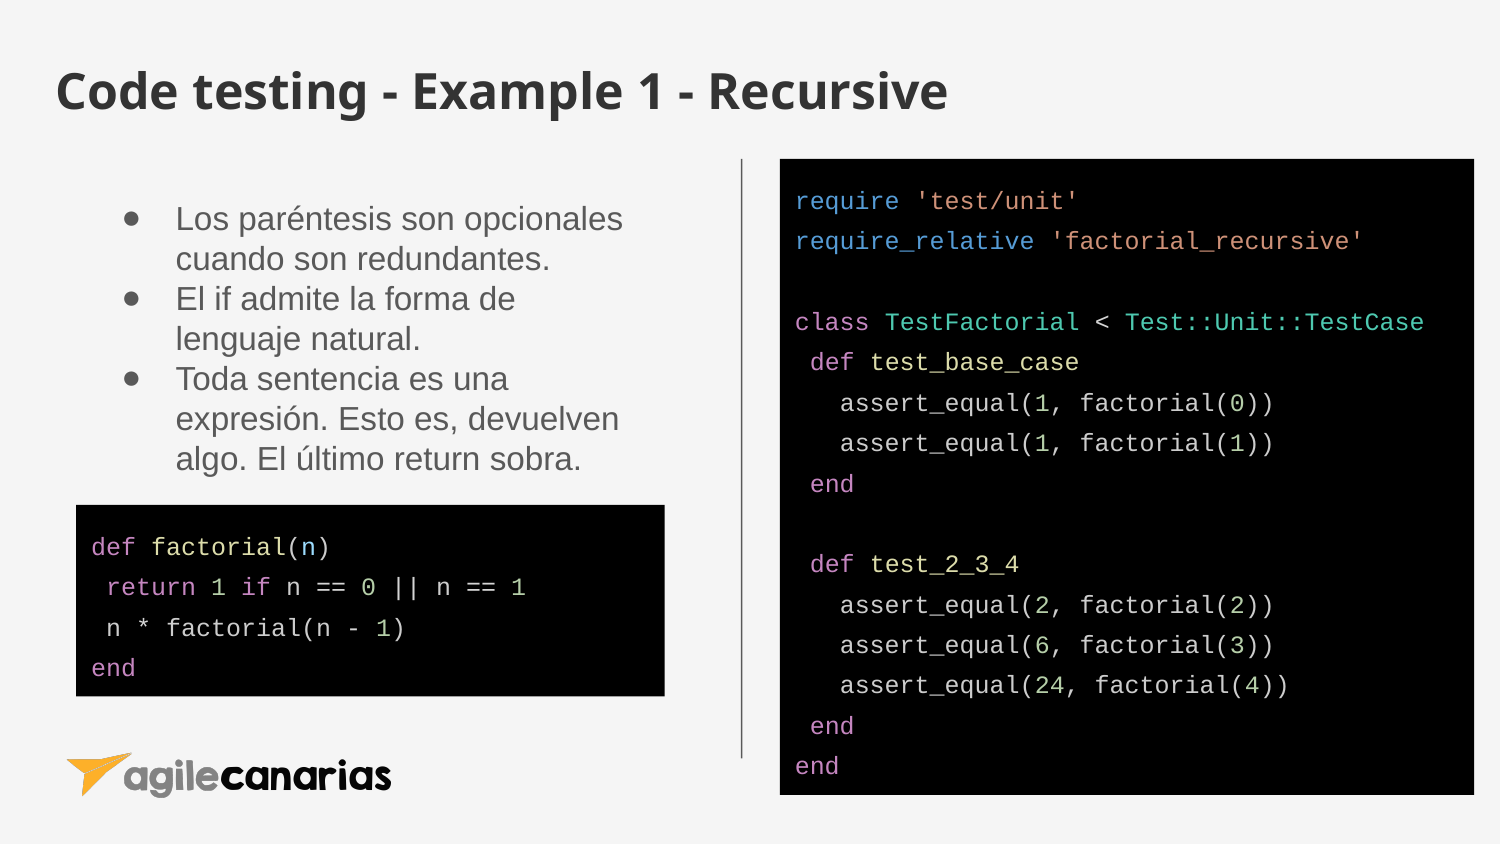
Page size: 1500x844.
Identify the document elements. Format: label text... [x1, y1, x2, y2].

picture [55, 741, 401, 810]
text_box Code testing - Example 1 - Recursive [55, 59, 1373, 132]
text_box require 'test/unit' require_relative 'factorial_recursive' class TestFactorial < Test::Unit::TestCase def test_base_case assert_equal(1, factorial(0)) assert_equal(1, factorial(1)) end def test_2_3_4 assert_equal(2, factorial(2)) assert_equal(6, factorial(3)) assert_equal(24, factorial(4)) end end [779, 158, 1475, 795]
text_box def factorial(n) return 1 if n == 0 || n == 1 n * factorial(n - 1) end [76, 504, 665, 697]
text_box Los paréntesis son opcionales cuando son redundantes. El if admite la forma de lenguaje natural. Toda sentencia es una expresión. Esto es, devuelven algo. El último return sobra. [85, 182, 646, 486]
